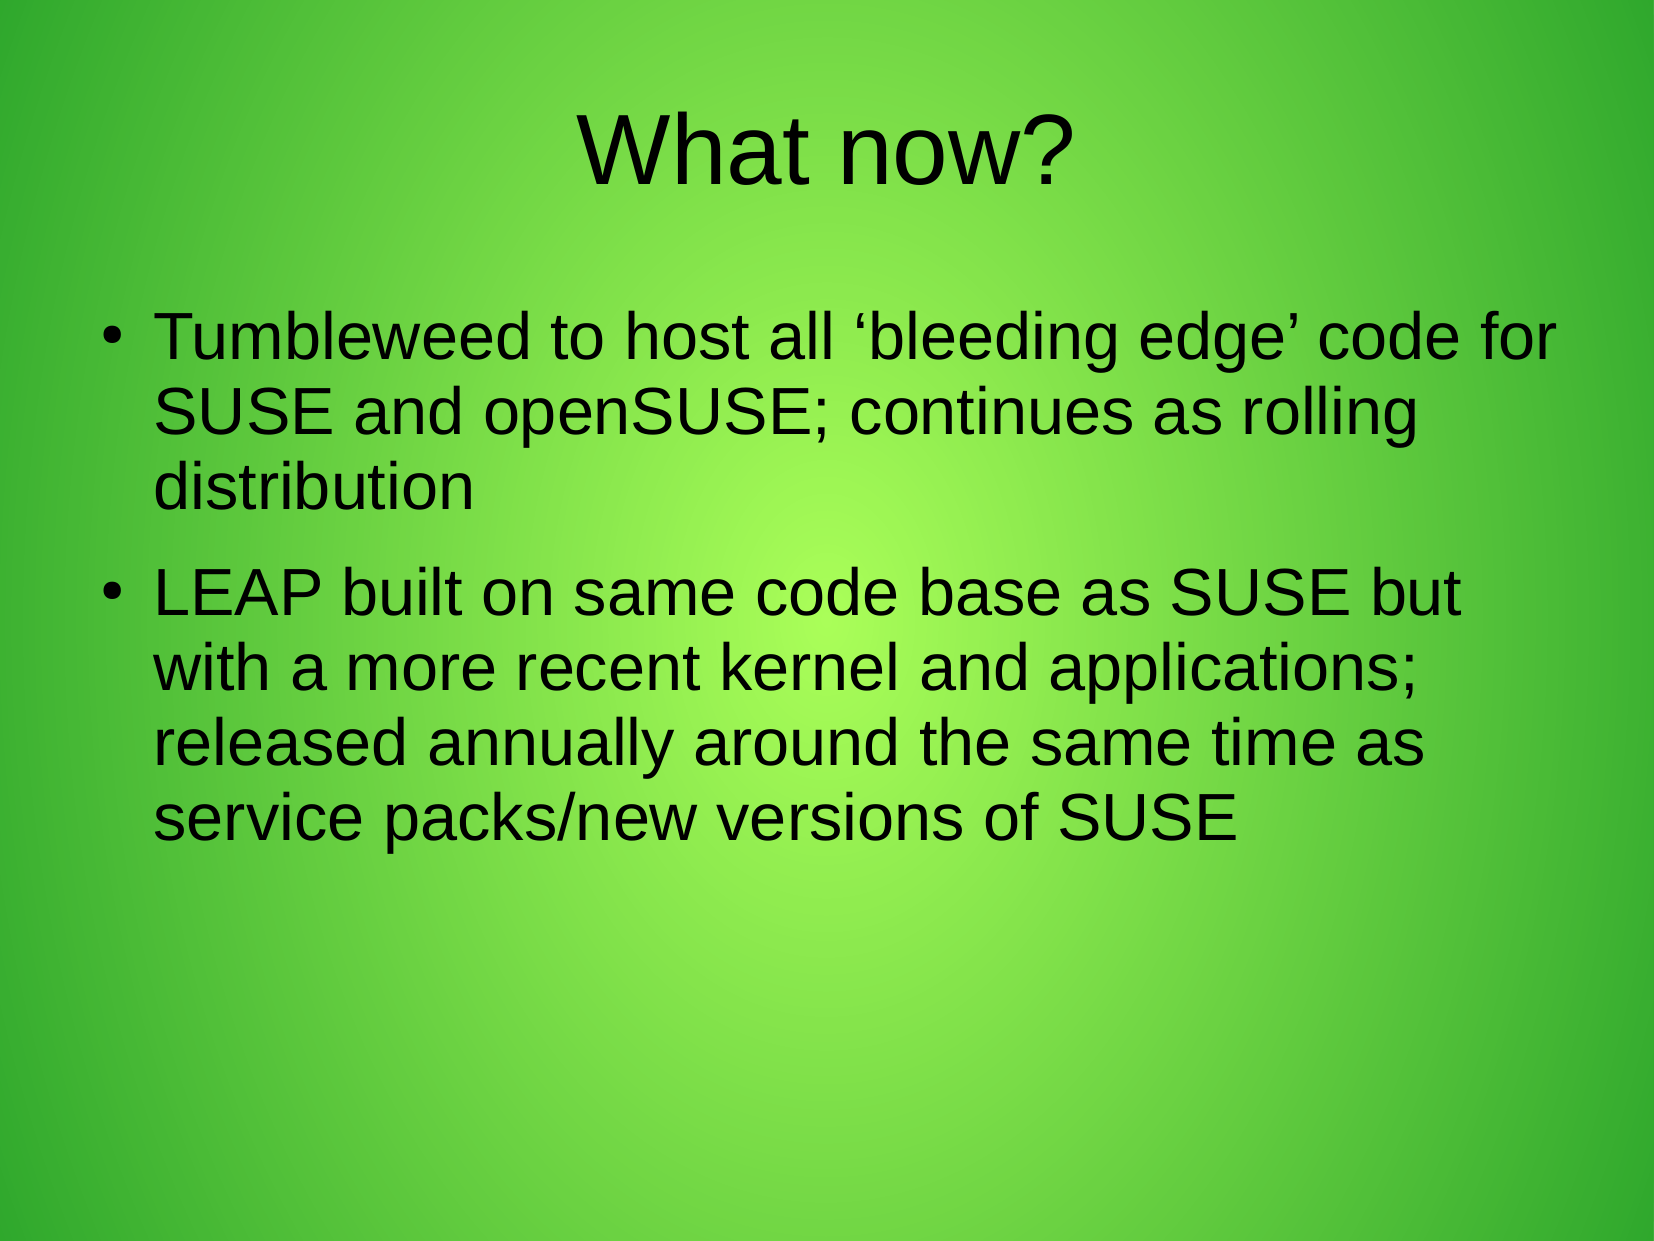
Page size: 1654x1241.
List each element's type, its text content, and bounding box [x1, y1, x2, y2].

title What now? [82, 47, 1571, 252]
list Tumbleweed to host all ‘bleeding edge’ code for SUSE and openSUSE; continues as rolling distribution LEAP built on same code base as SUSE but with a more recent kernel and applications; released annually around the same time as service packs/new versions of SUSE [82, 299, 1571, 1111]
